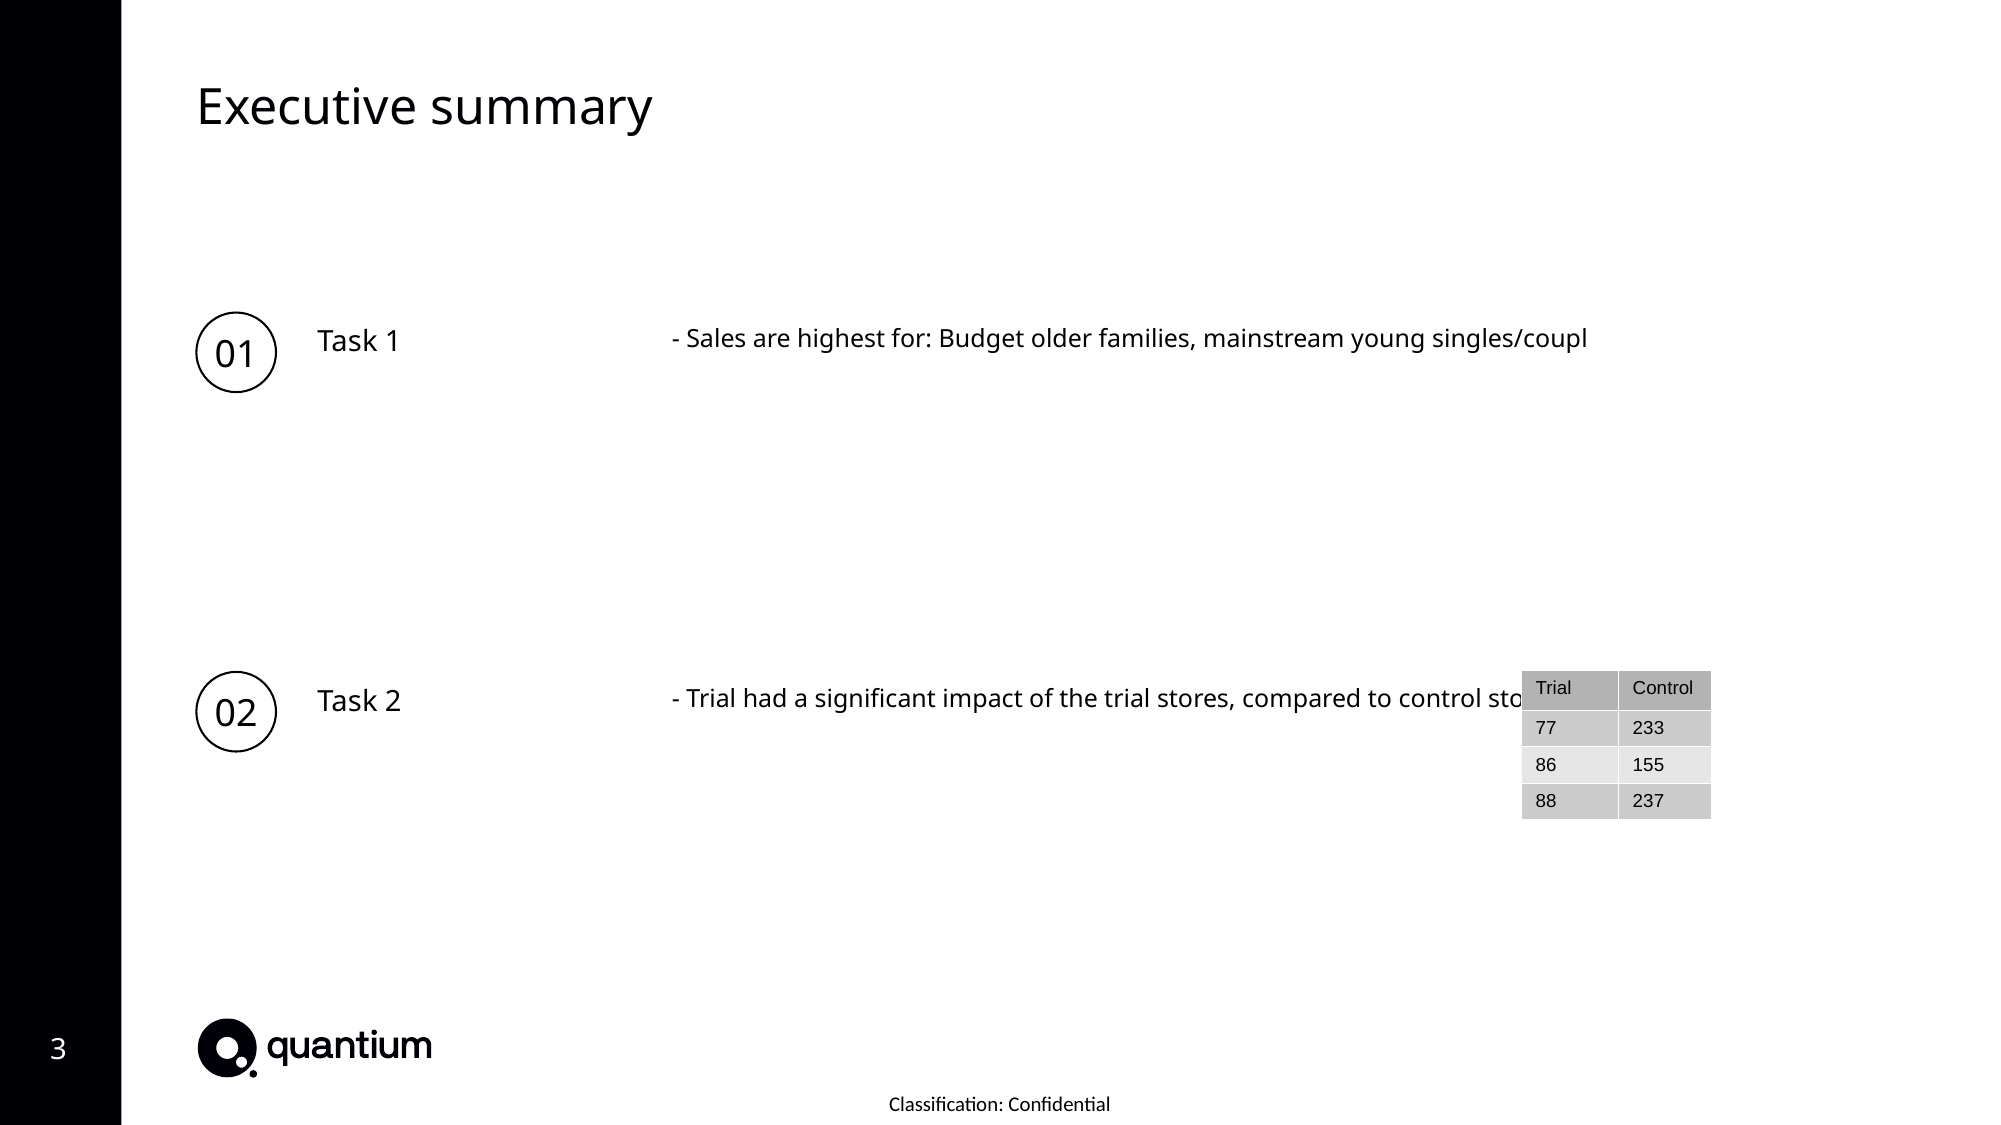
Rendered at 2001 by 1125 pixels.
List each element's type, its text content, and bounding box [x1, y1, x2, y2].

table_header Control [1619, 671, 1711, 710]
text_box - Trial had a significant impact of the trial stores, compared to control stor [671, 682, 1916, 964]
text_box Task 1 [317, 322, 629, 605]
table_header Trial [1522, 671, 1618, 710]
text_box 02 [196, 671, 277, 752]
text_box 01 [196, 312, 277, 393]
table_cell 155 [1619, 747, 1711, 783]
text_box - Sales are highest for: Budget older families, mainstream young singles/coupl [671, 322, 1916, 605]
table_cell 77 [1522, 711, 1618, 746]
list Executive summary [196, 74, 1916, 210]
text_box Task 2 [317, 682, 629, 964]
table_cell 88 [1522, 784, 1618, 819]
table_cell 237 [1619, 784, 1711, 819]
table_cell 233 [1619, 711, 1711, 746]
table_cell 86 [1522, 747, 1618, 783]
